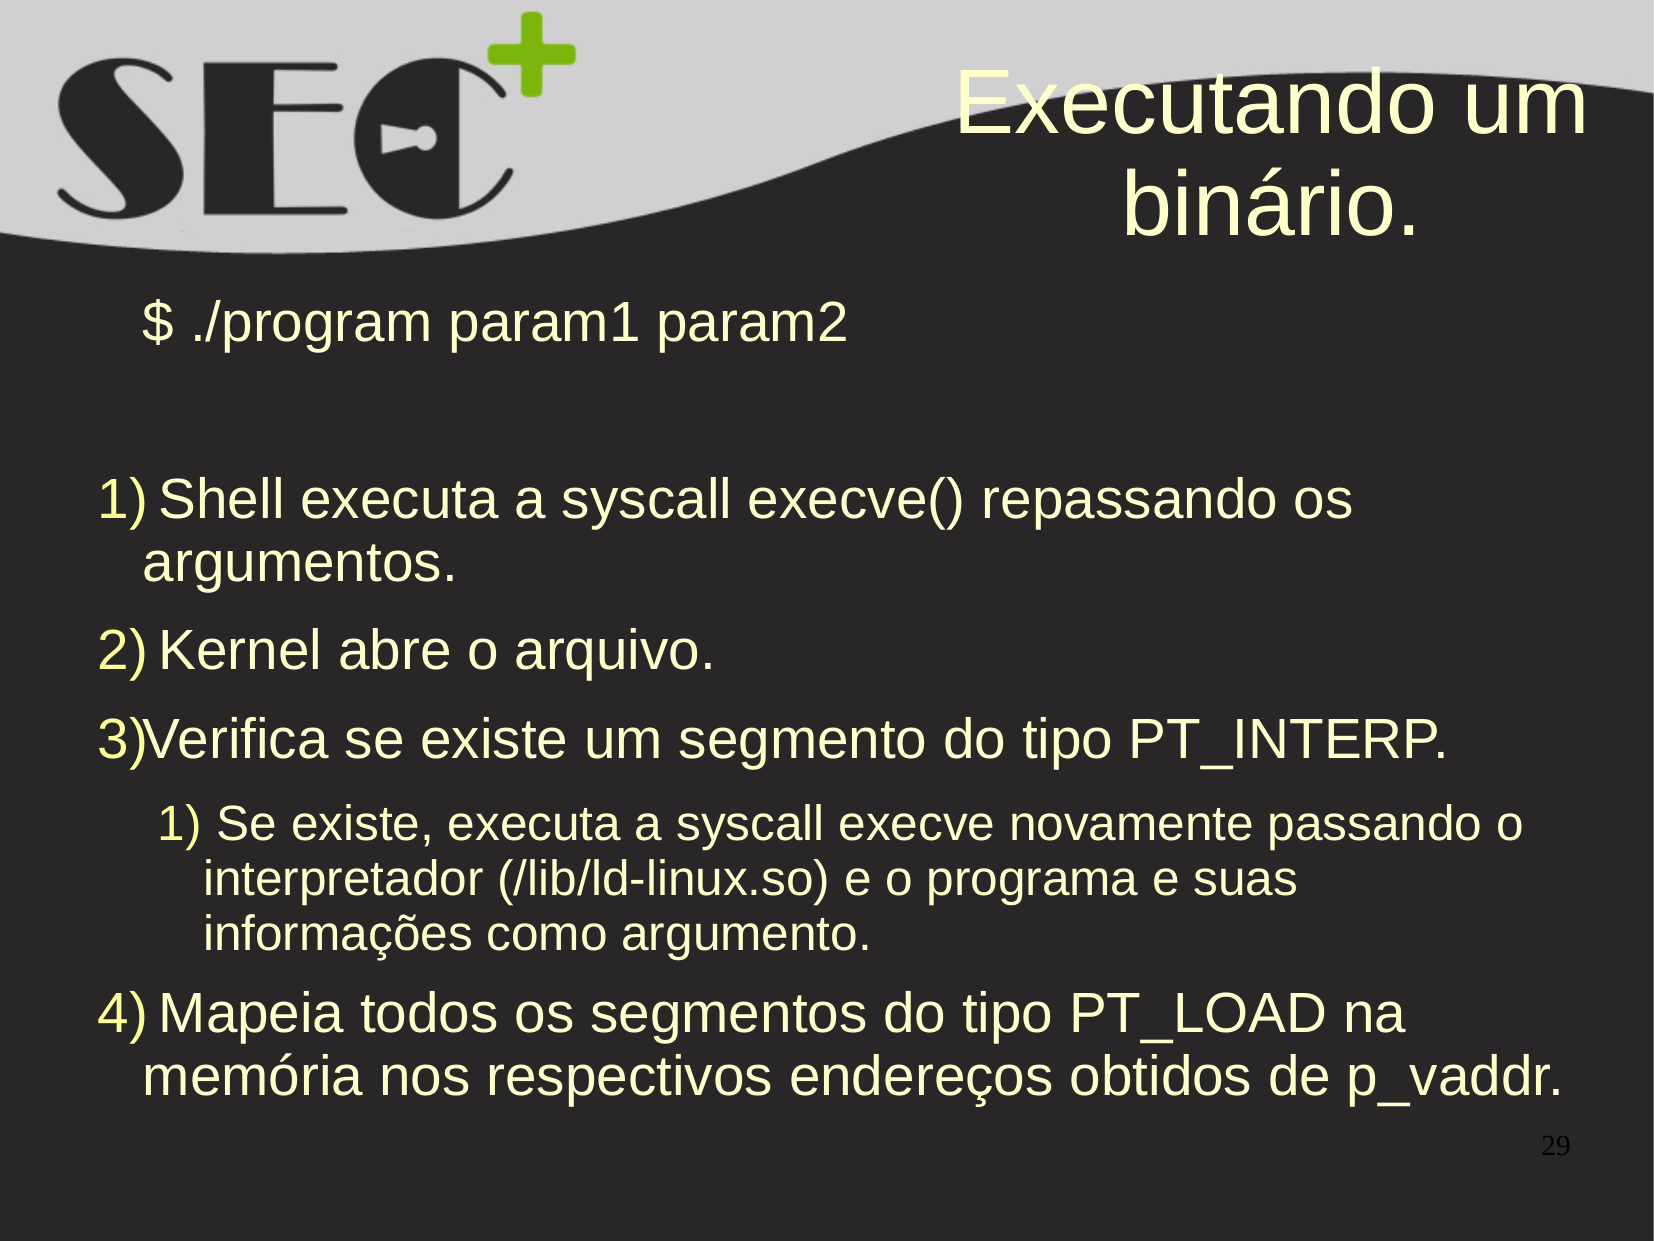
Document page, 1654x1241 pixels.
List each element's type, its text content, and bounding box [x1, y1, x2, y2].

list $ ./program param1 param2 Shell executa a syscall execve() repassando os argumentos. Kernel abre o arquivo. Verifica se existe um segmento do tipo PT_INTERP. Se existe, executa a syscall execve novamente passando o interpretador (/lib/ld-linux.so) e o programa e suas informações como argumento. Mapeia todos os segmentos do tipo PT_LOAD na memória nos respectivos endereços obtidos de p_vaddr. [82, 290, 1571, 1109]
title Executando um binário. [944, 49, 1601, 257]
picture [0, 0, 1654, 1241]
